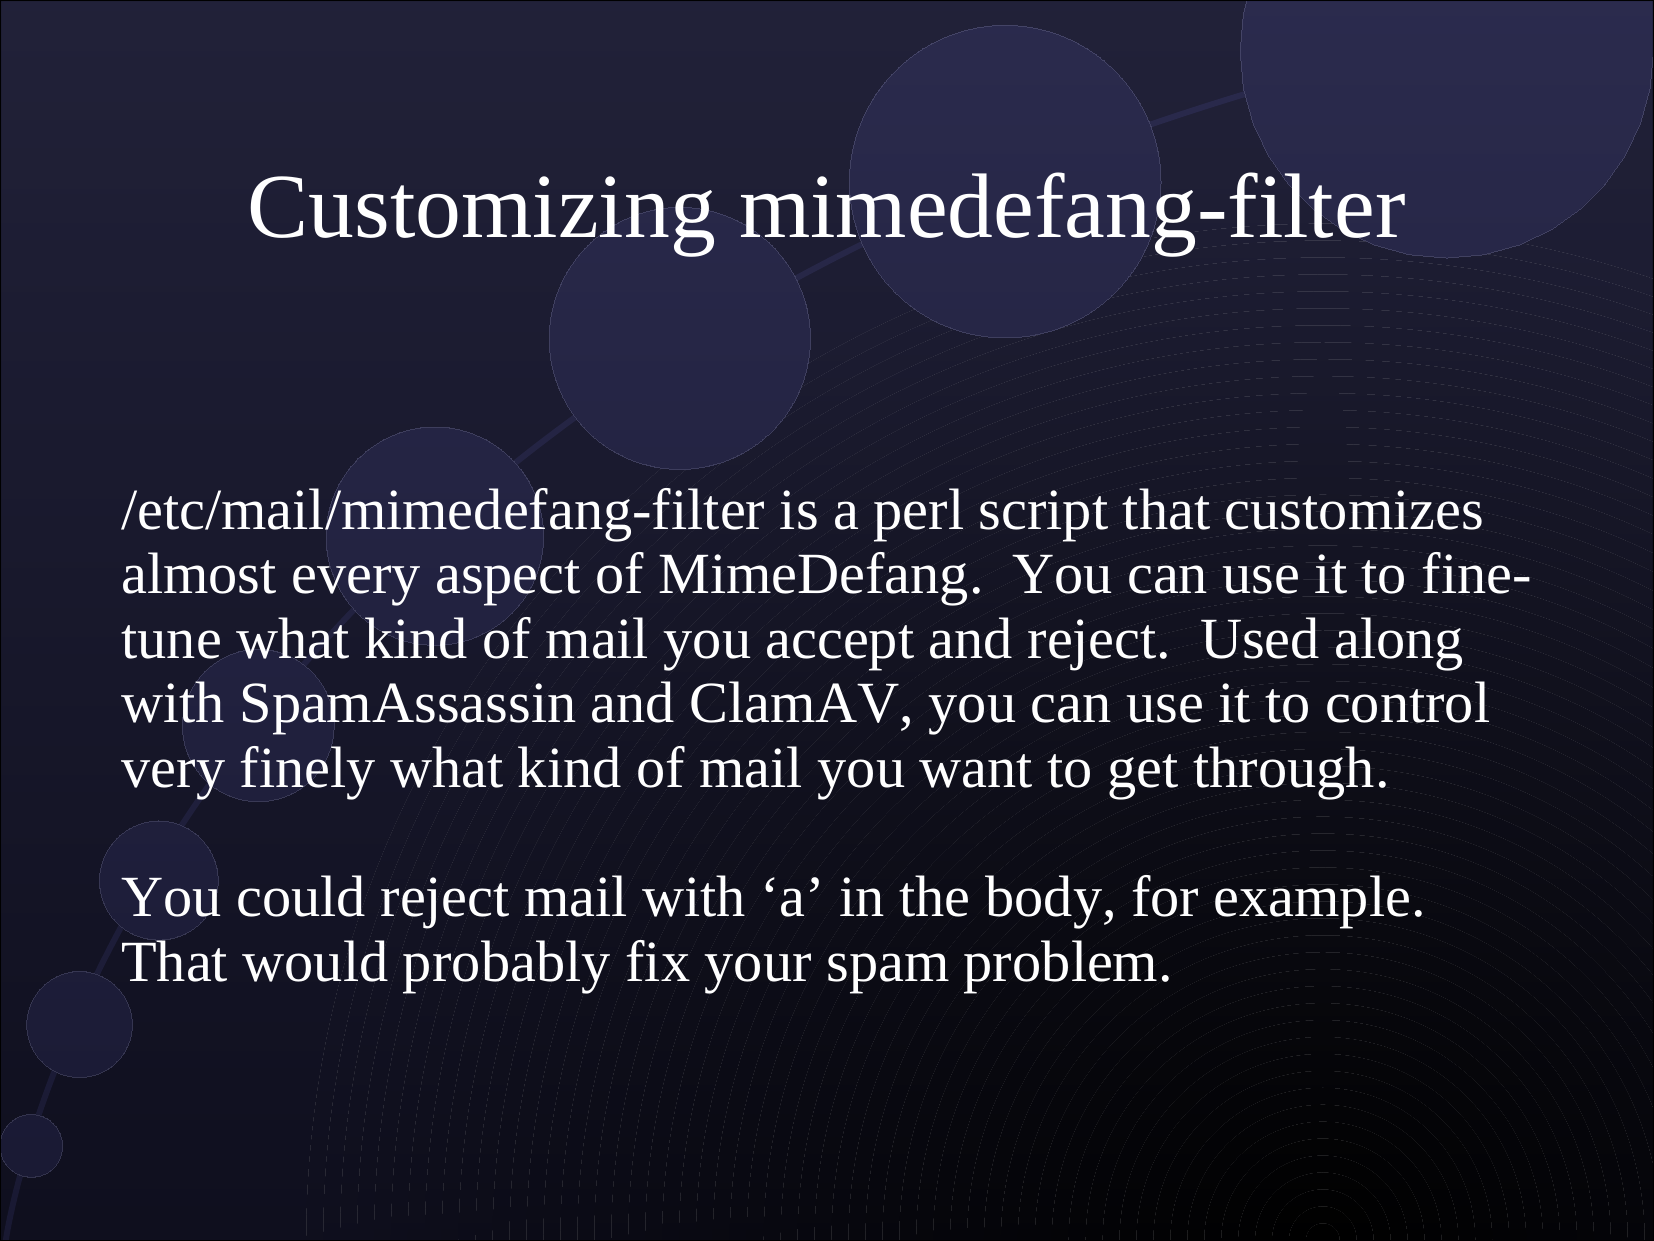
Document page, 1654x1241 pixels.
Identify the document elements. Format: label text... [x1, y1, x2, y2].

title Customizing mimedefang-filter [121, 102, 1534, 311]
subtitle /etc/mail/mimedefang-filter is a perl script that customizes almost every aspect of MimeDefang. You can use it to fine-tune what kind of mail you accept and reject. Used along with SpamAssassin and ClamAV, you can use it to control very finely what kind of mail you want to get through. You could reject mail with ‘a’ in the body, for example. That would probably fix your spam problem. [121, 344, 1534, 1127]
